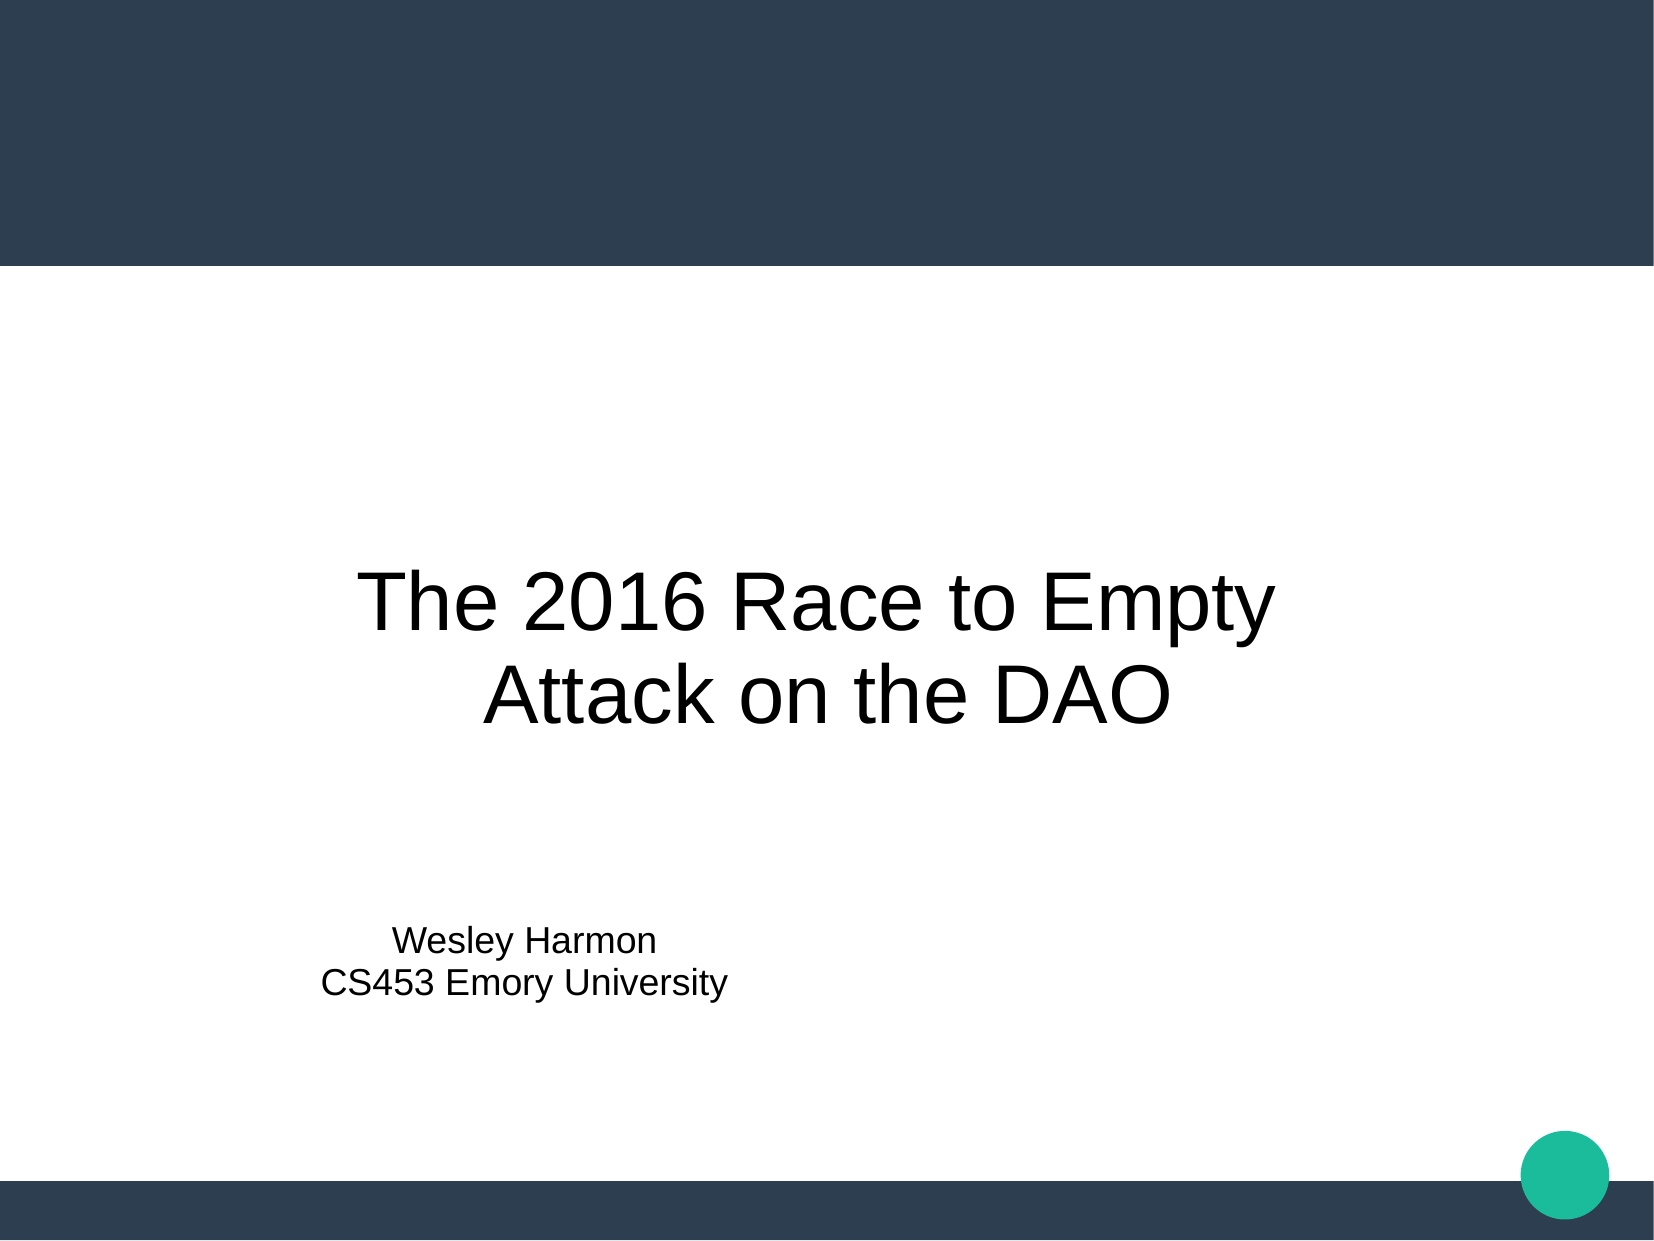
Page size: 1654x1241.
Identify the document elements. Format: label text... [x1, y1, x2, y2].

text_box The 2016 Race to Empty Attack on the DAO [263, 547, 1394, 757]
text_box Wesley Harmon CS453 Emory University [305, 907, 1351, 1058]
